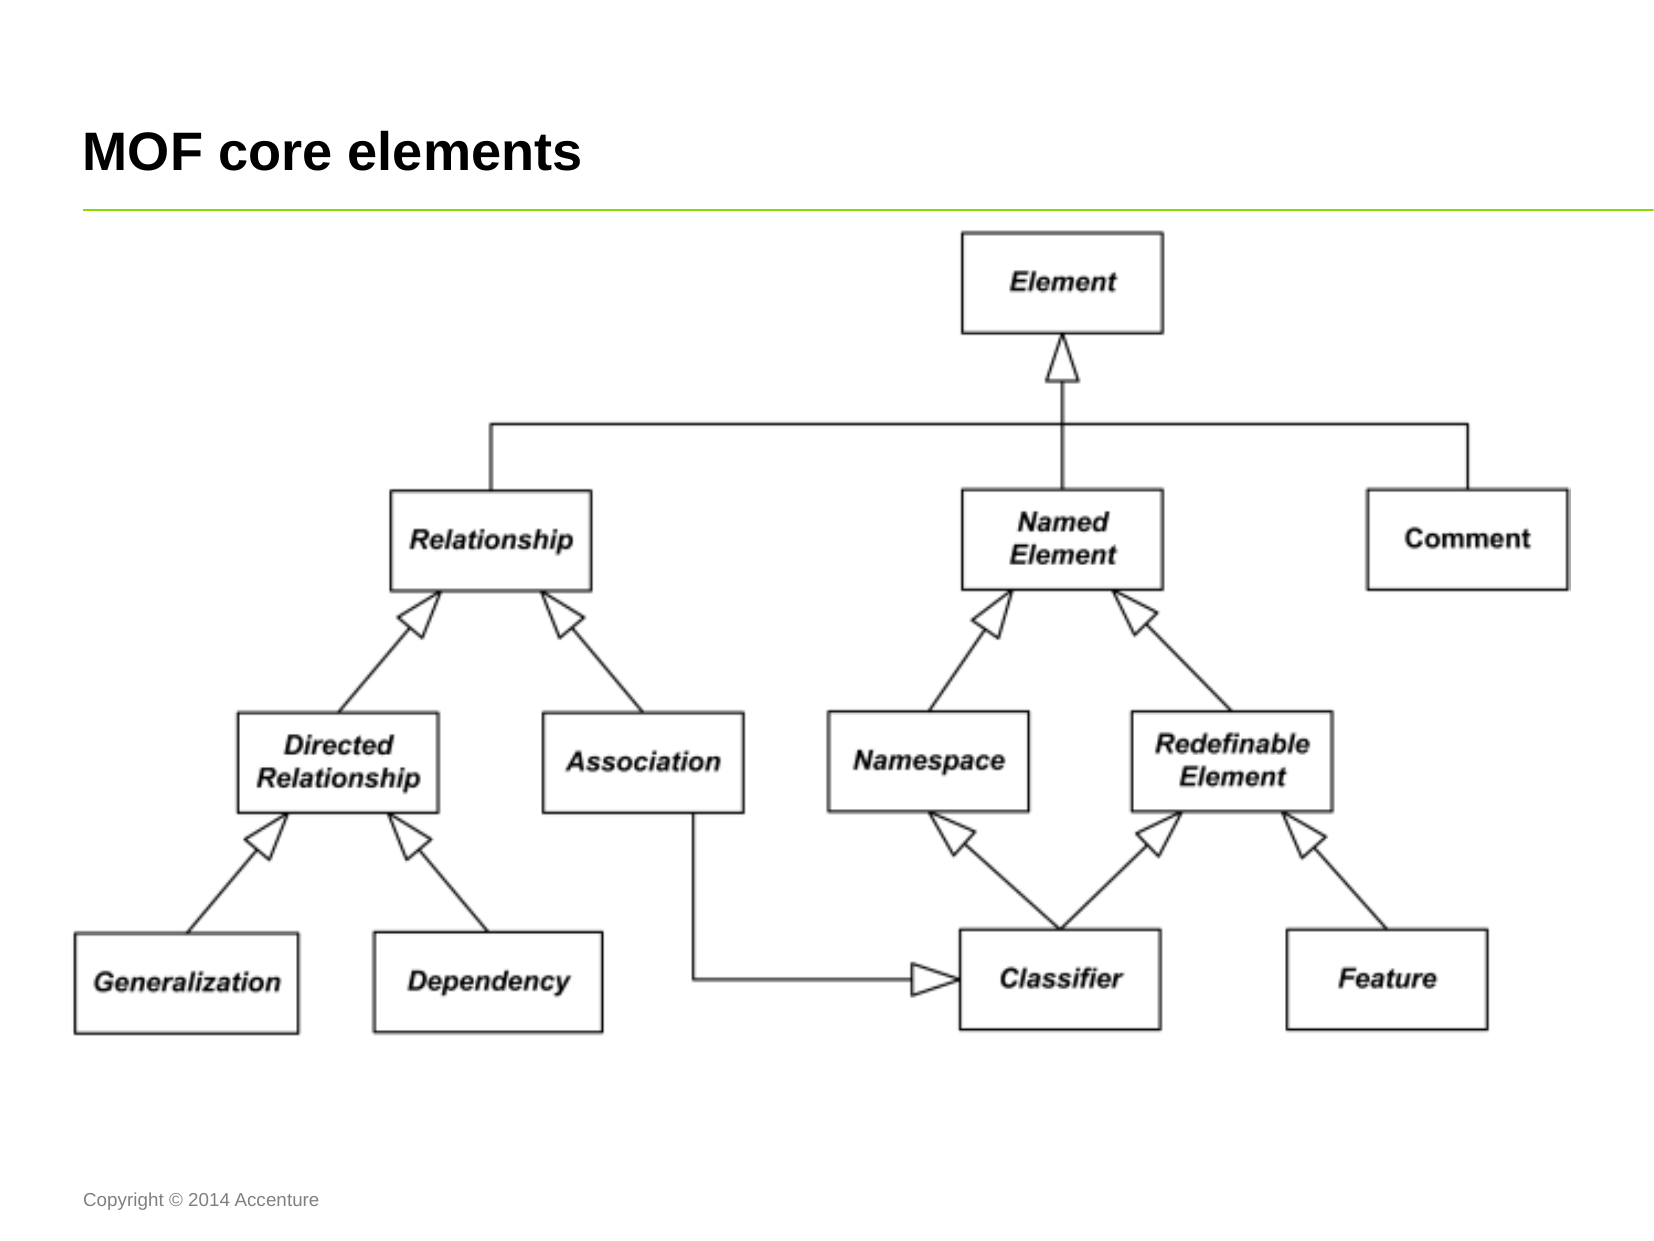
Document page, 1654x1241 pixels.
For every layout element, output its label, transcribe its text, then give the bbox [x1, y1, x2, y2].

picture [70, 227, 1571, 1040]
title MOF core elements [82, 90, 1571, 213]
